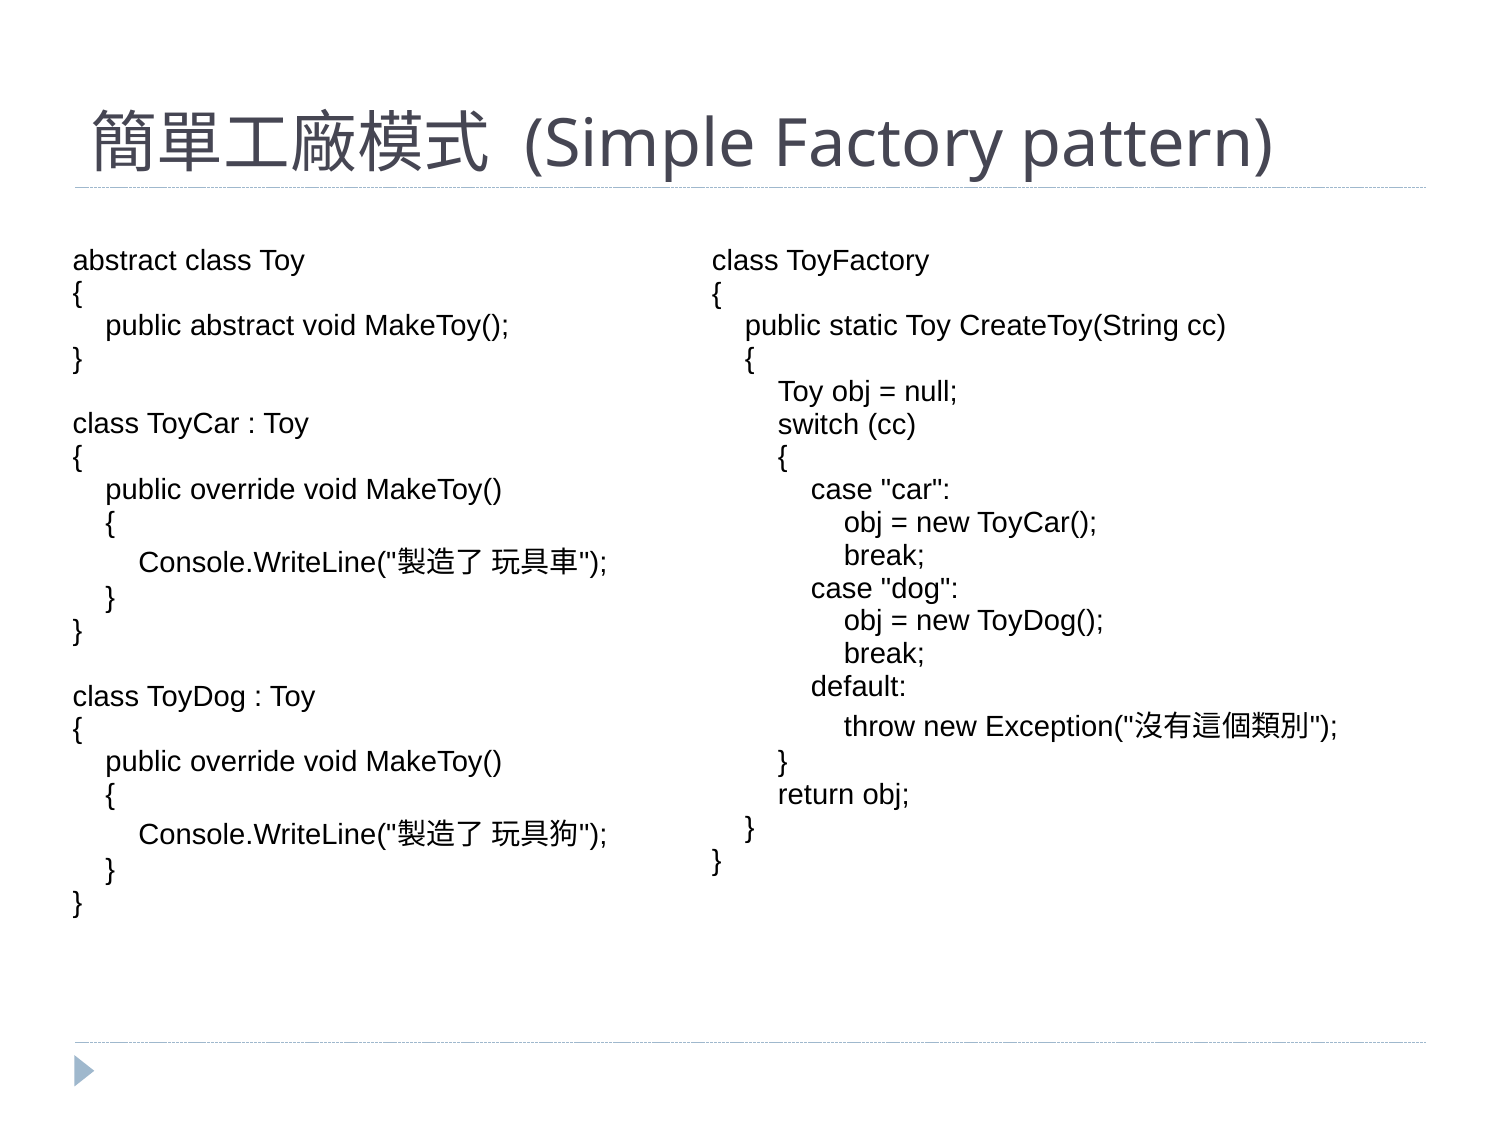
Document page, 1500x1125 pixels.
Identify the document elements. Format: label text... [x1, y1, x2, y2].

text_box class ToyFactory { public static Toy CreateToy(String cc) { Toy obj = null; switch (cc) { case "car": obj = new ToyCar(); break; case "dog": obj = new ToyDog(); break; default: throw new Exception("沒有這個類別"); } return obj; } } [697, 236, 1430, 1088]
text_box abstract class Toy { public abstract void MakeToy(); } class ToyCar : Toy { public override void MakeToy() { Console.WriteLine("製造了 玩具車"); } } class ToyDog : Toy { public override void MakeToy() { Console.WriteLine("製造了 玩具狗"); } } [57, 236, 650, 1075]
title 簡單工廠模式 (Simple Factory pattern) [75, 25, 1426, 188]
